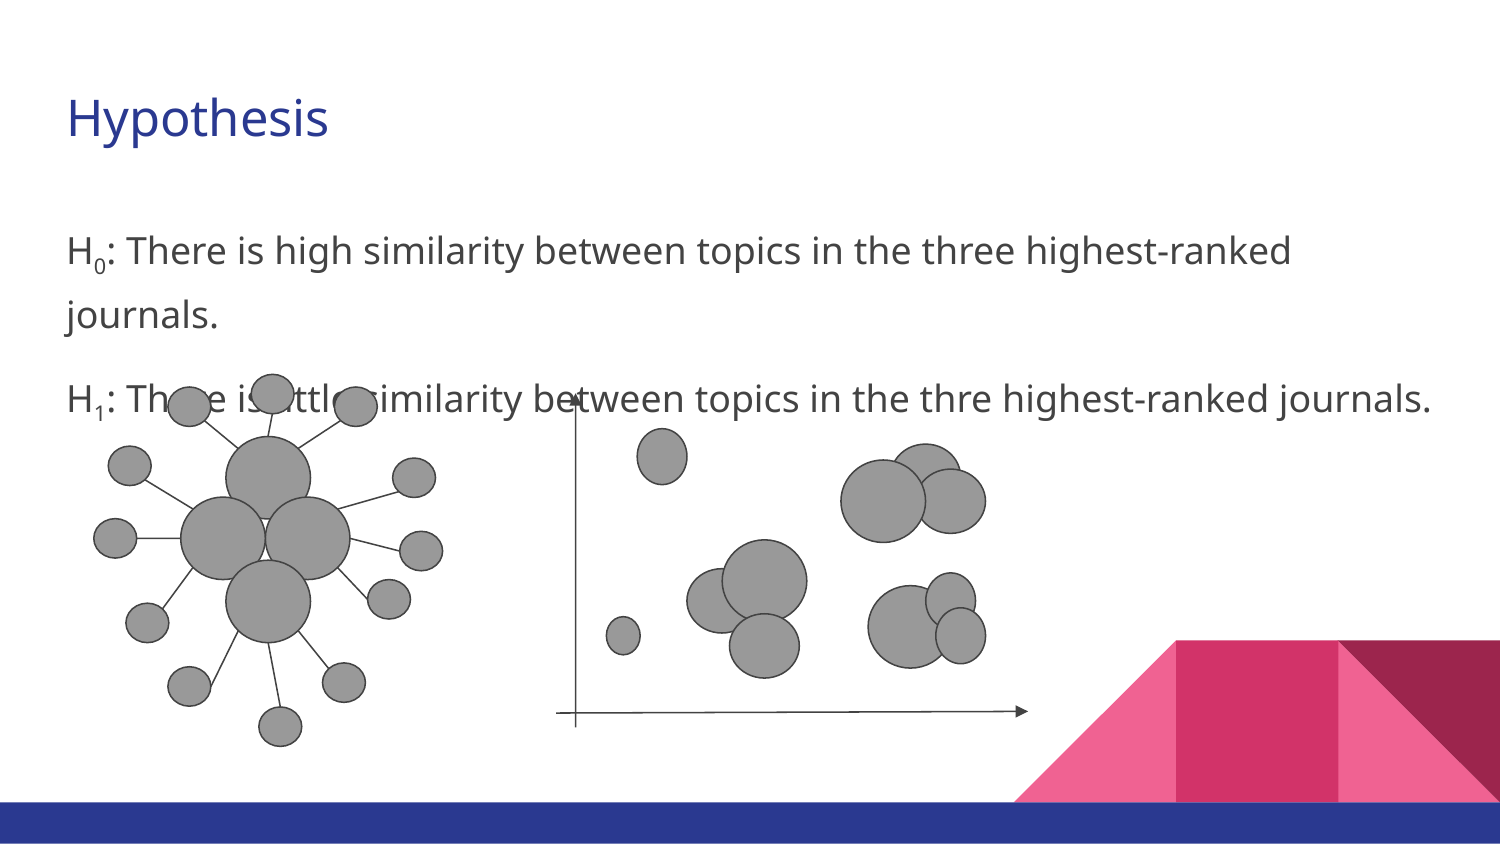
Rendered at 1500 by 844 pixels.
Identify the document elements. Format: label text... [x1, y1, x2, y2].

text_box [167, 666, 211, 707]
text_box [93, 518, 137, 559]
text_box [125, 603, 169, 643]
text_box [868, 572, 986, 669]
text_box [322, 662, 366, 703]
text_box [606, 616, 641, 655]
text_box [392, 458, 436, 498]
list H0: There is high similarity between topics in the three highest-ranked journals. H1: There is little similarity between topics in the thre highest-ranked journals. [51, 201, 1449, 750]
text_box [251, 374, 295, 414]
text_box [108, 446, 152, 486]
text_box [167, 386, 211, 427]
text_box [334, 386, 378, 427]
text_box [367, 579, 411, 620]
text_box [840, 444, 986, 543]
title Hypothesis [51, 67, 1449, 167]
text_box [637, 428, 687, 485]
text_box [399, 531, 443, 571]
text_box [258, 707, 302, 747]
text_box [686, 539, 807, 679]
text_box [180, 436, 350, 643]
